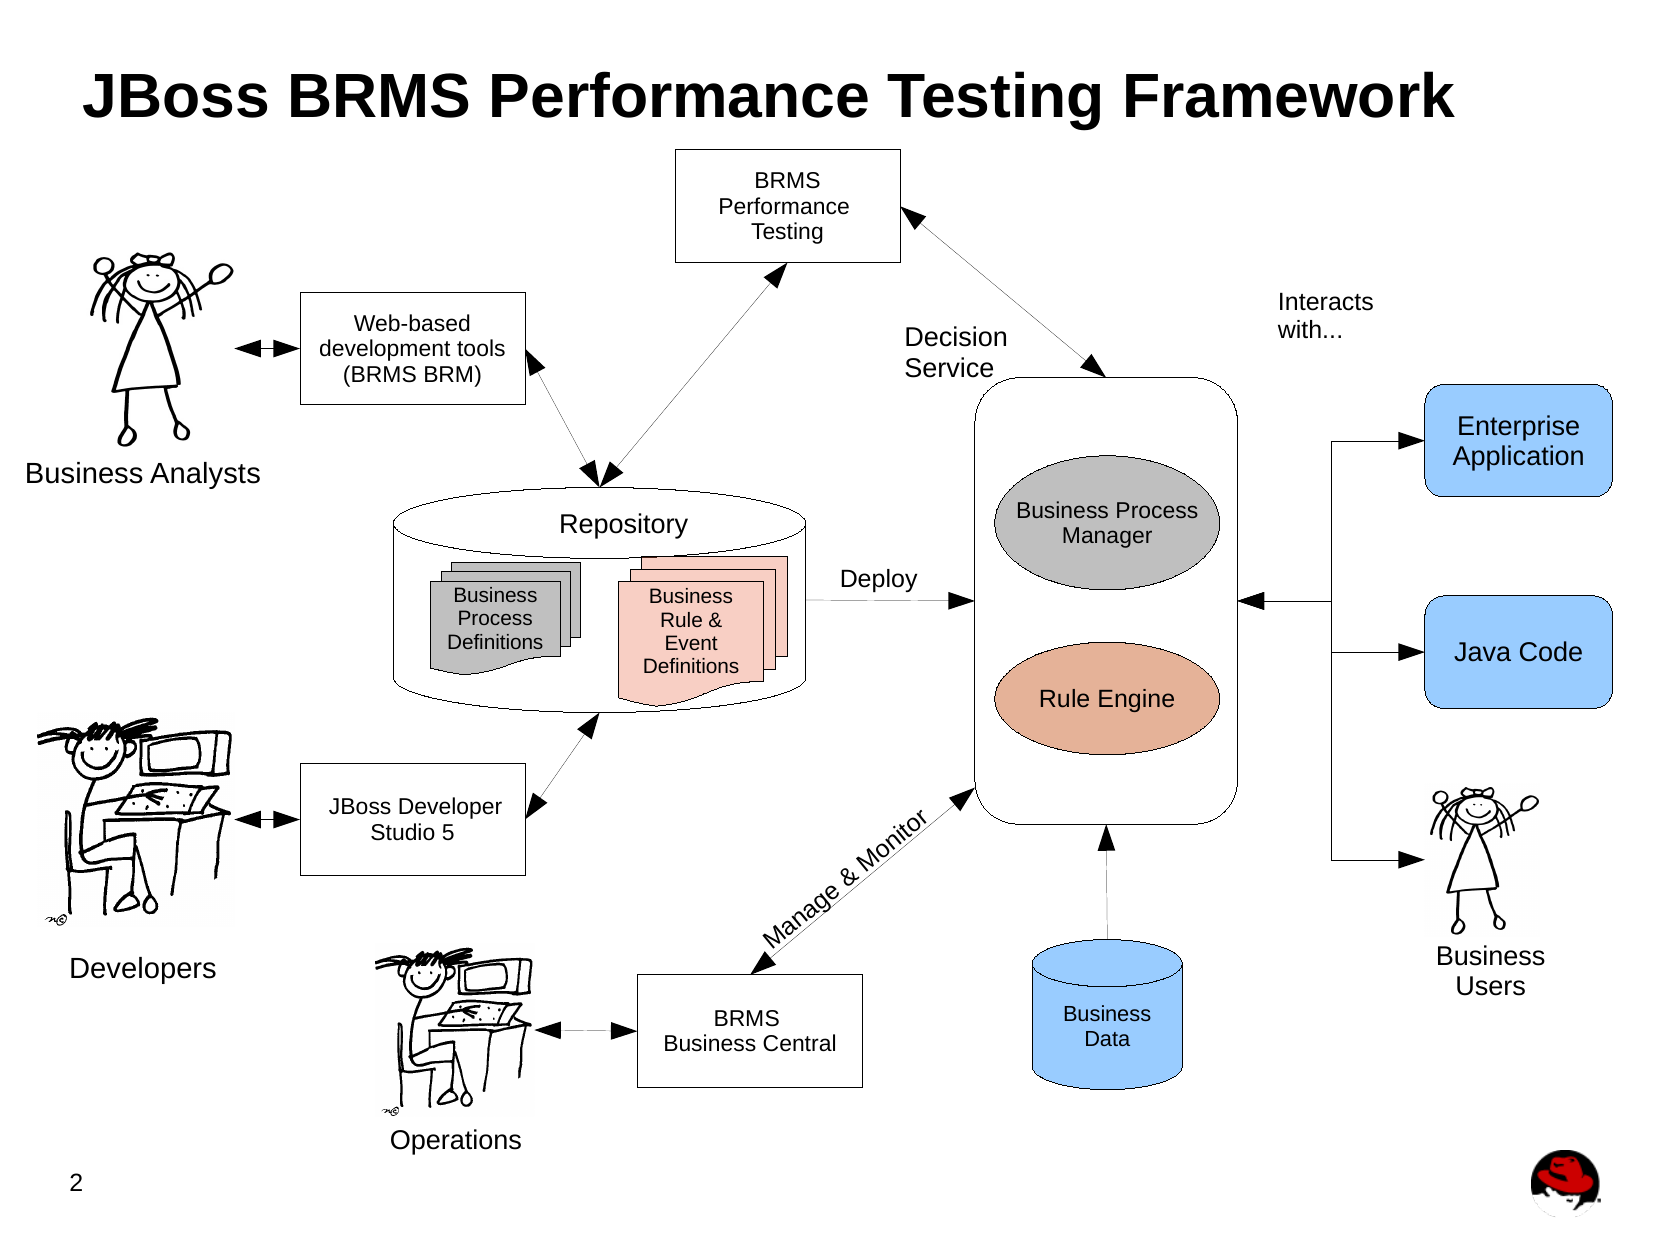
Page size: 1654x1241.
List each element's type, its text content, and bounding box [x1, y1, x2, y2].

text_box Rule Engine [994, 642, 1220, 755]
text_box Business Users [1421, 933, 1564, 1009]
text_box Java Code [1424, 595, 1613, 709]
picture [375, 943, 535, 1117]
text_box Web-based development tools (BRMS BRM) [300, 292, 526, 405]
text_box Decision Service [889, 315, 1024, 391]
text_box BRMS Business Central [637, 974, 863, 1088]
text_box Business Analysts [10, 450, 275, 498]
text_box BRMS Performance Testing [675, 149, 901, 263]
text_box Business Rule & Event Definitions [618, 556, 788, 707]
text_box Developers [54, 944, 232, 993]
text_box Operations [375, 1117, 538, 1163]
text_box Interacts with... [1263, 280, 1414, 351]
text_box Repository [534, 501, 713, 557]
picture [82, 247, 235, 451]
text_box JBoss Developer Studio 5 [300, 763, 526, 876]
picture [1531, 1150, 1601, 1218]
text_box Business Process Definitions [430, 562, 581, 675]
text_box Business Data [1032, 939, 1183, 1090]
text_box Business Process Manager [994, 455, 1220, 590]
text_box Deploy [825, 557, 933, 600]
picture [1424, 783, 1540, 933]
text_box Enterprise Application [1424, 384, 1613, 497]
picture [37, 712, 235, 927]
text_box [393, 487, 806, 713]
title JBoss BRMS Performance Testing Framework [82, 33, 1571, 159]
text_box [974, 377, 1238, 825]
text_box Manage & Monitor [741, 788, 949, 970]
